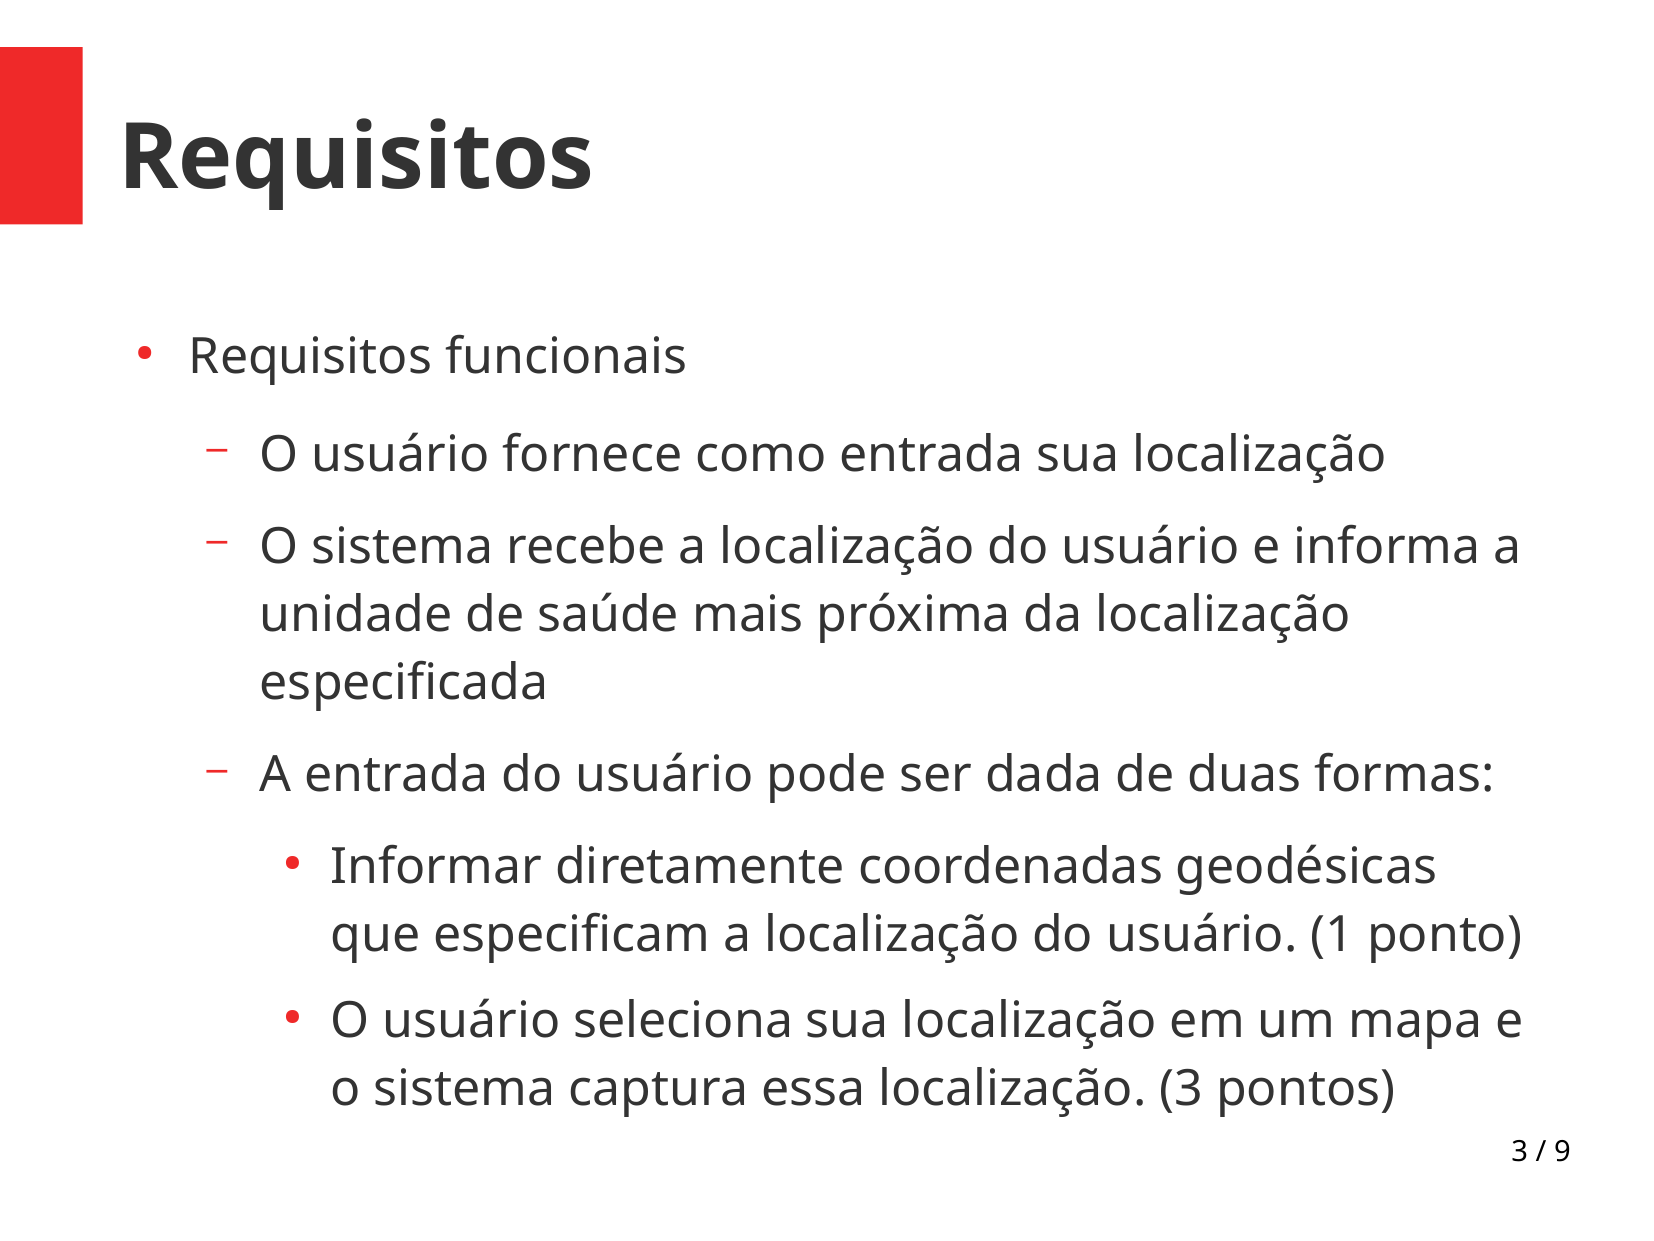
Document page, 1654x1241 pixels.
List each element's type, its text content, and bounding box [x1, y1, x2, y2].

title Requisitos [118, 49, 1571, 257]
list Requisitos funcionais O usuário fornece como entrada sua localização O sistema recebe a localização do usuário e informa a unidade de saúde mais próxima da localização especificada A entrada do usuário pode ser dada de duas formas: Informar diretamente coordenadas geodésicas que especificam a localização do usuário. (1 ponto) O usuário seleciona sua localização em um mapa e o sistema captura essa localização. (3 pontos) [118, 320, 1536, 1040]
